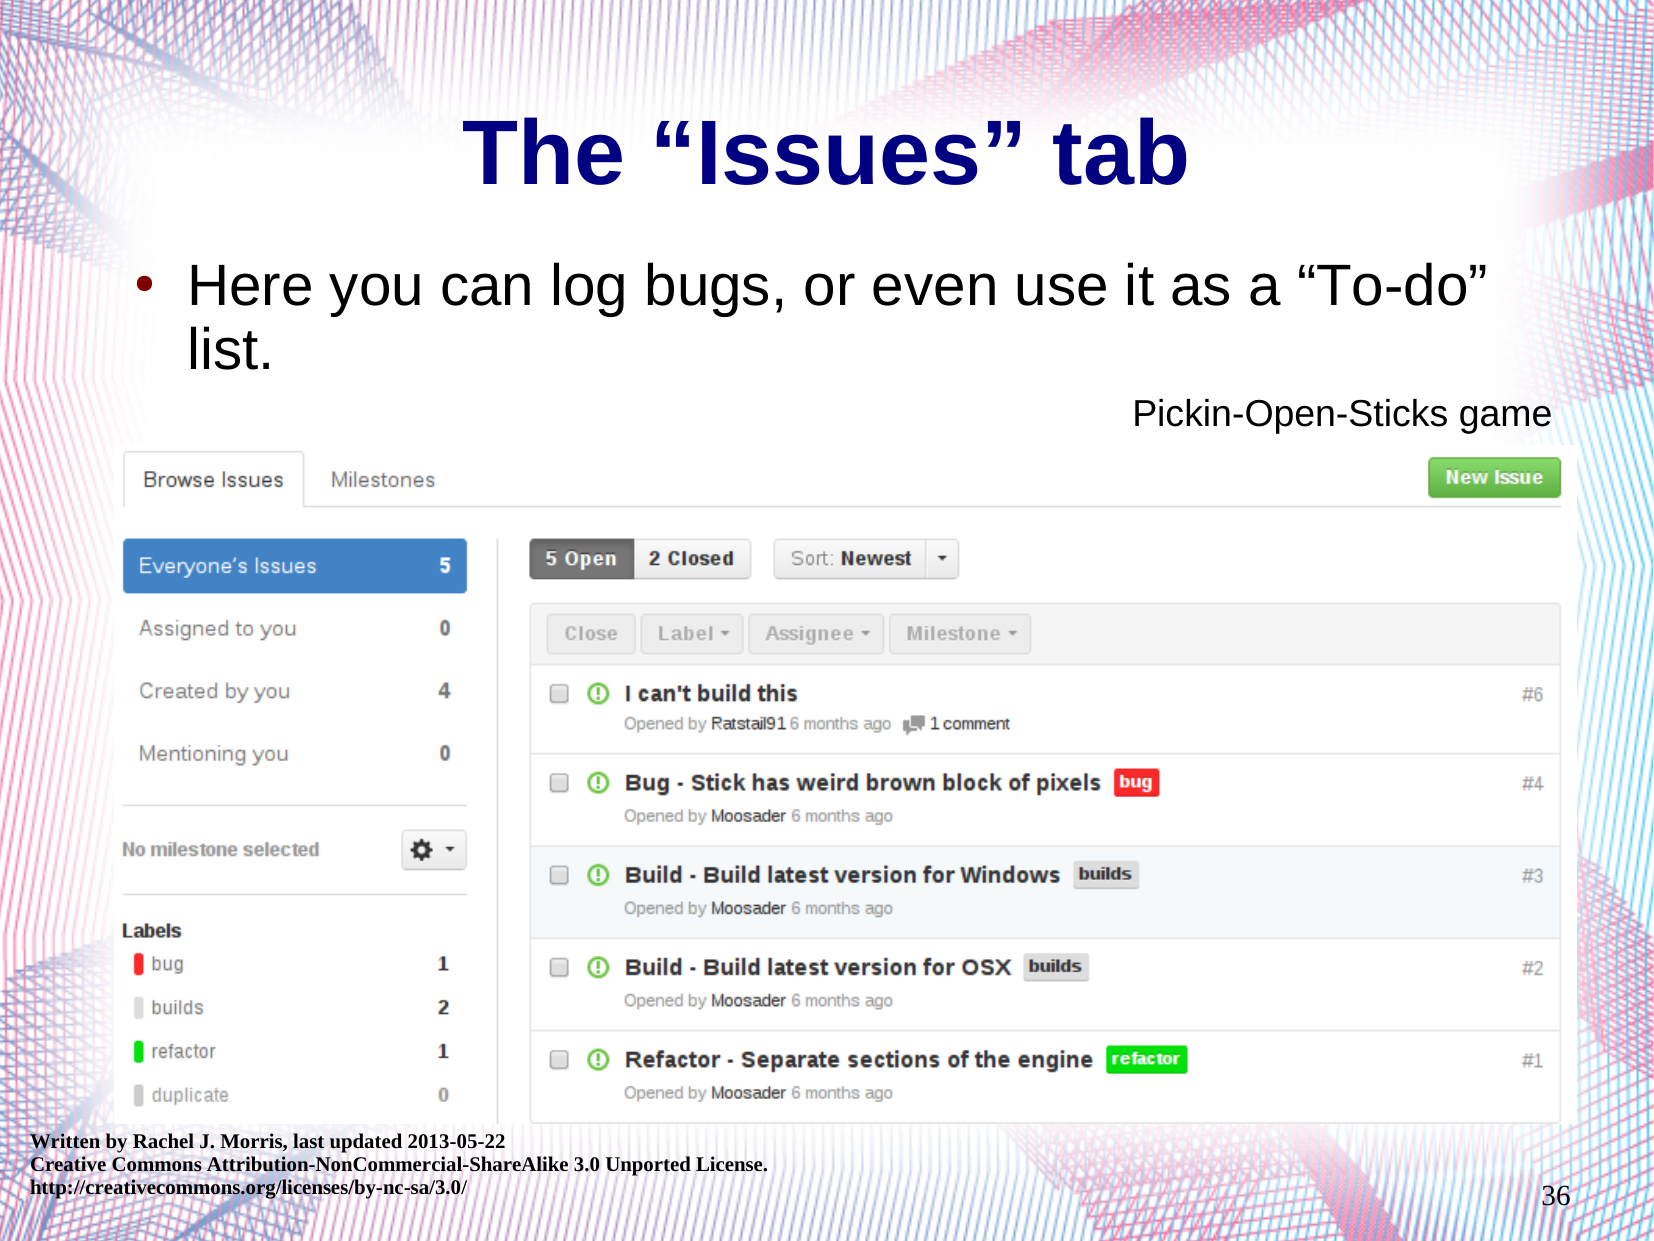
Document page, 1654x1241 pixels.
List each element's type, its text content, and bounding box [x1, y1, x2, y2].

picture [0, 0, 1654, 1241]
text_box Pickin-Open-Sticks game [1103, 384, 1568, 442]
list Here you can log bugs, or even use it as a “To-do” list. [116, 252, 1493, 445]
title The “Issues” tab [82, 49, 1571, 257]
